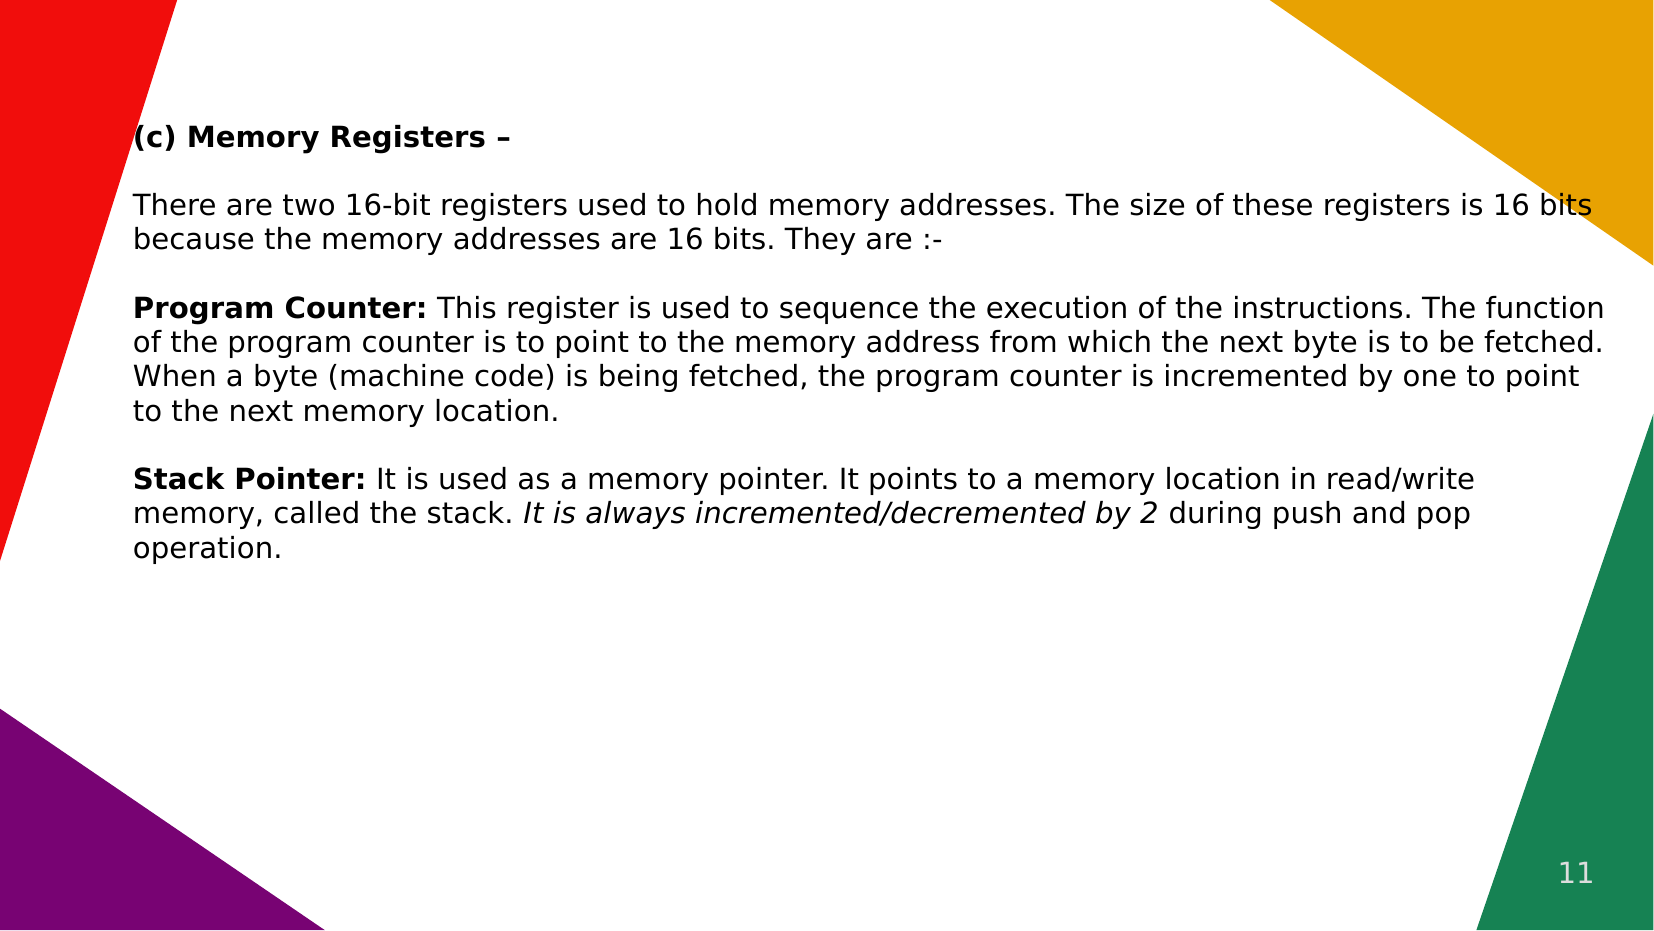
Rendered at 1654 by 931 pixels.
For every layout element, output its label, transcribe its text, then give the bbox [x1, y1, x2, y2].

text_box (c) Memory Registers – There are two 16-bit registers used to hold memory addresses. The size of these registers is 16 bits because the memory addresses are 16 bits. They are :- Program Counter: This register is used to sequence the execution of the instructions. The function of the program counter is to point to the memory address from which the next byte is to be fetched. When a byte (machine code) is being fetched, the program counter is incremented by one to point to the next memory location. Stack Pointer: It is used as a memory pointer. It points to a memory location in read/write memory, called the stack. It is always incremented/decremented by 2 during push and pop operation. [118, 112, 1625, 650]
